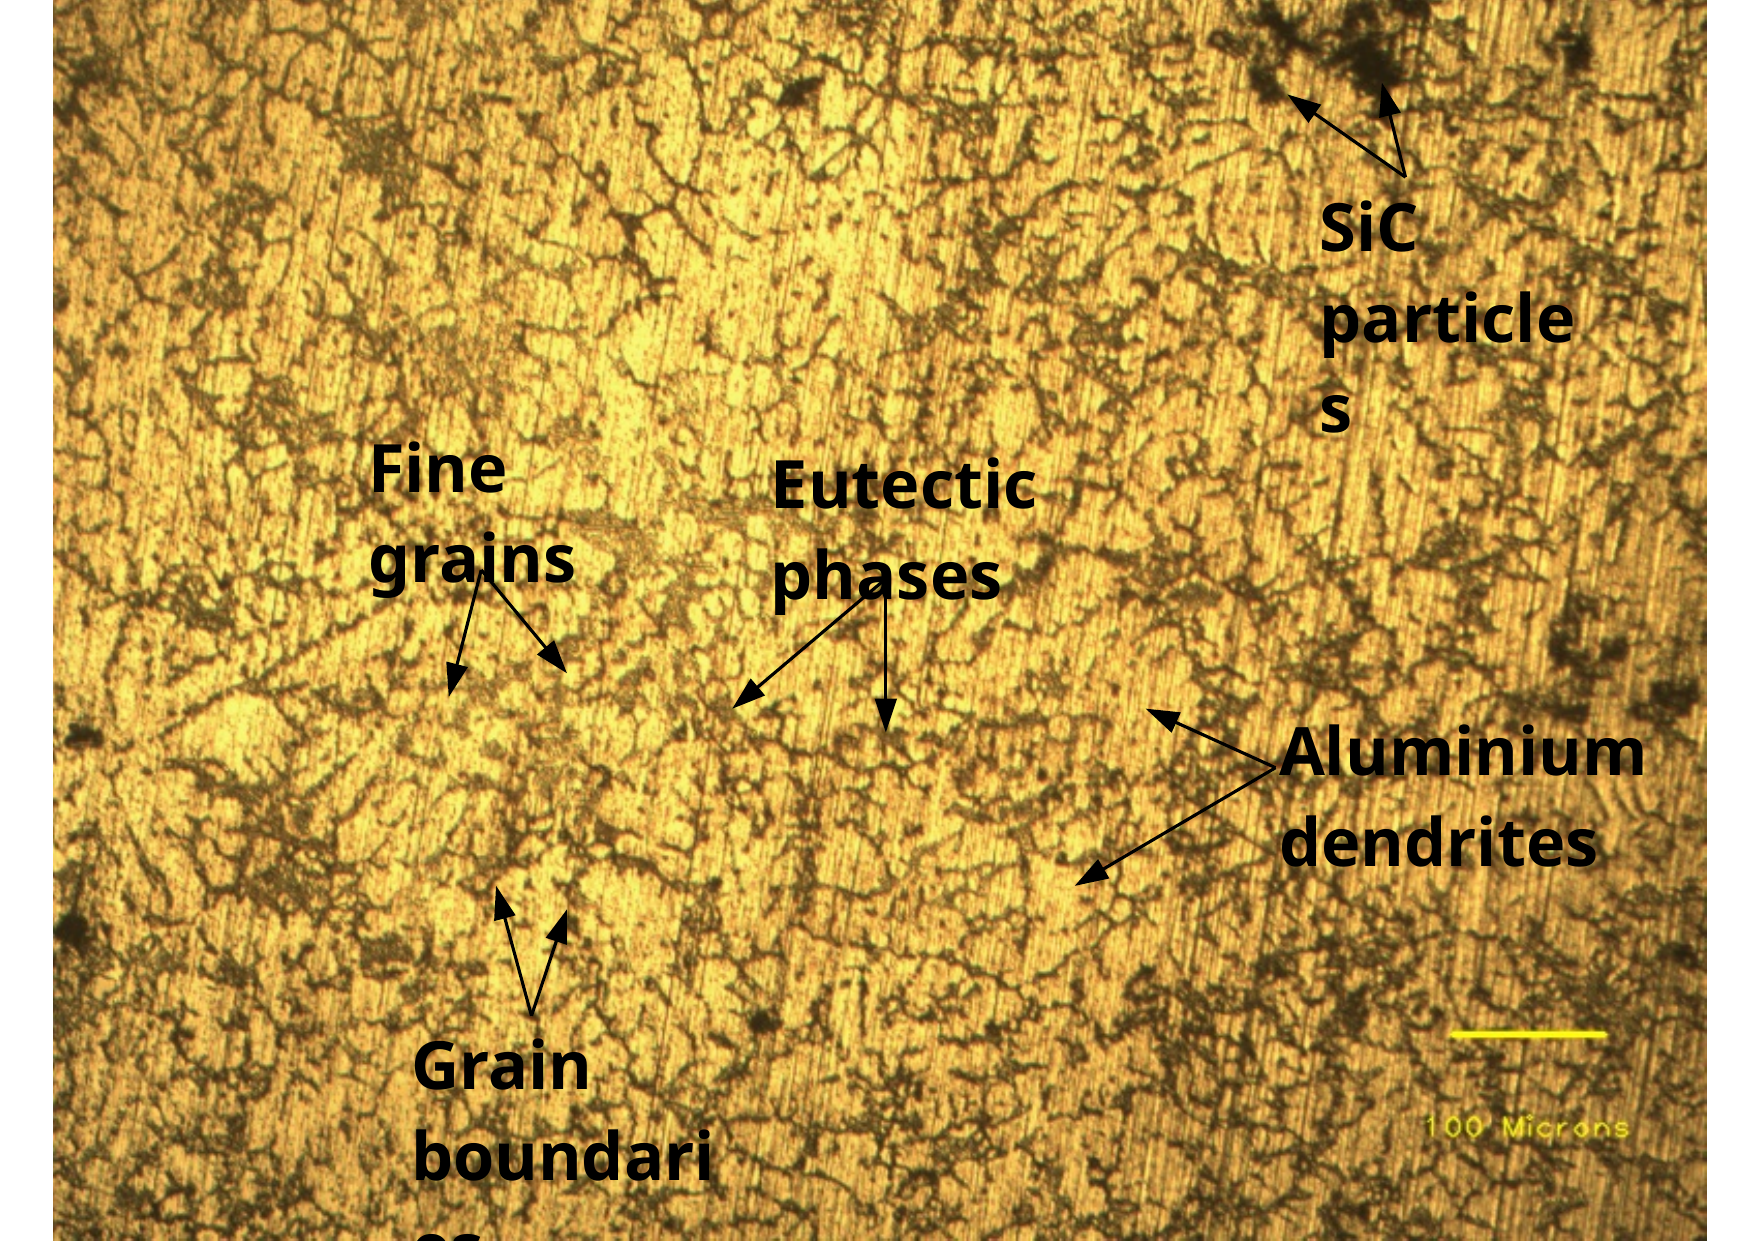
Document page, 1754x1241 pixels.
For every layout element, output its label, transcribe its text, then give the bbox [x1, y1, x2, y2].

picture [53, 0, 1707, 1241]
text_box Fine grains [353, 413, 626, 562]
text_box Aluminium dendrites [1264, 696, 1666, 846]
text_box Grain boundaries [396, 1011, 739, 1160]
text_box Eutectic phases [755, 430, 1157, 579]
text_box SiC particles [1305, 172, 1607, 322]
